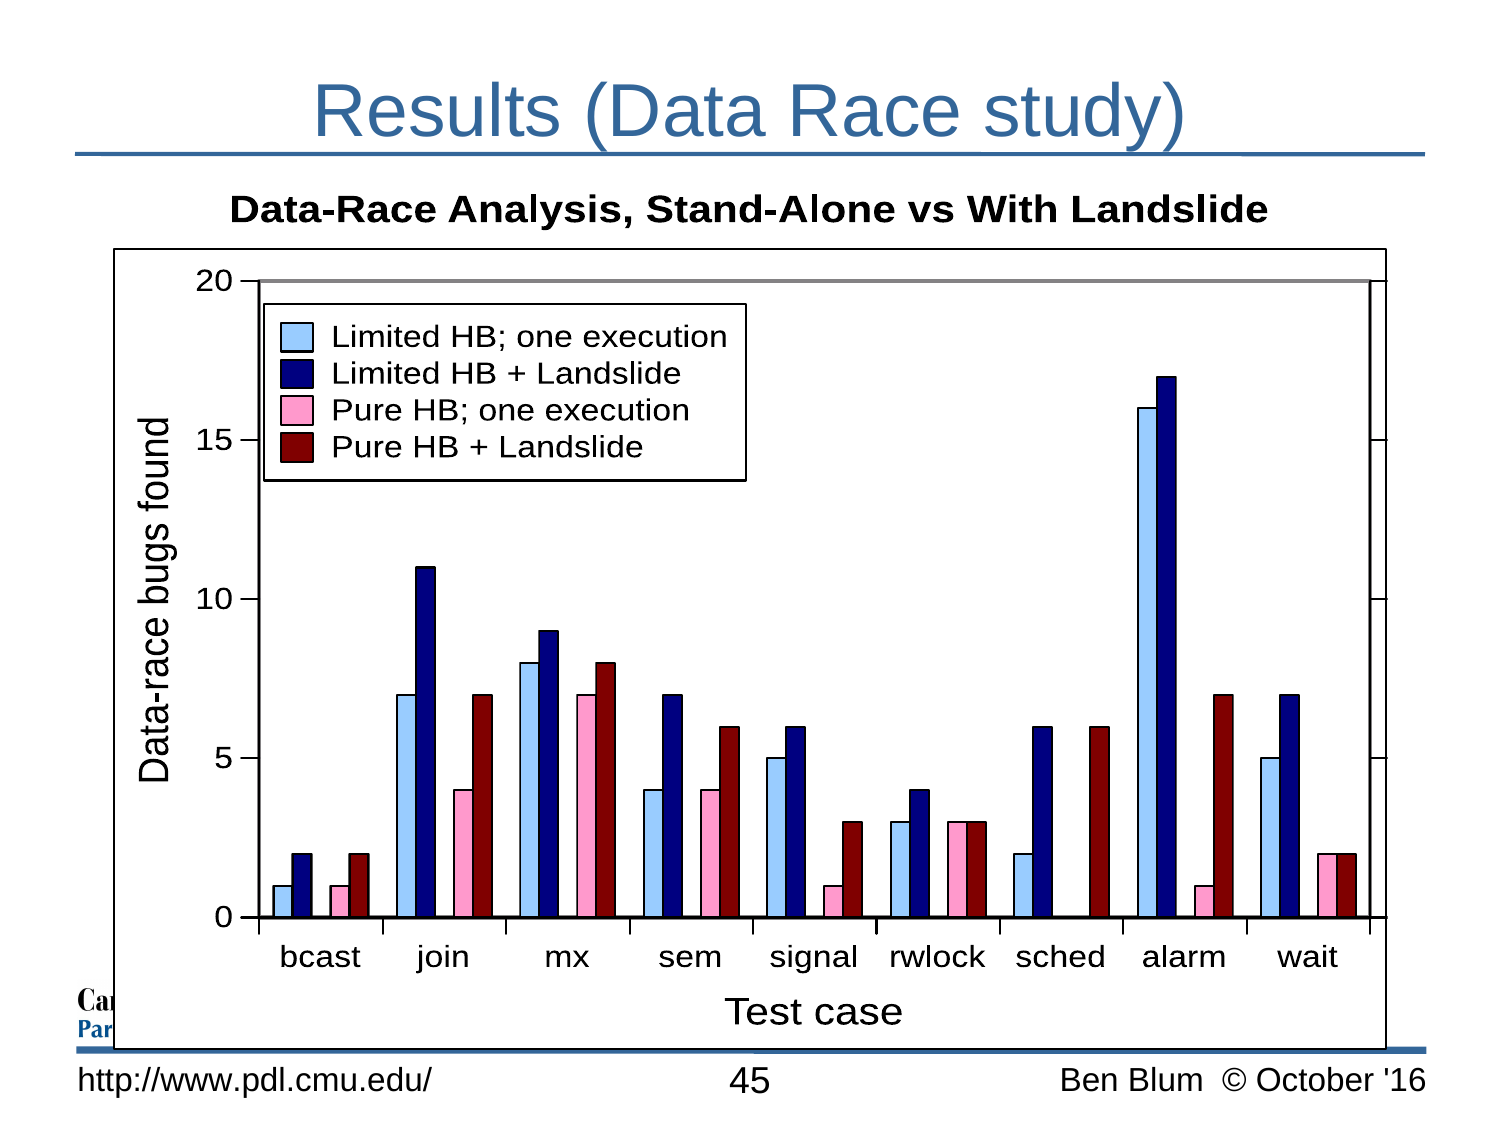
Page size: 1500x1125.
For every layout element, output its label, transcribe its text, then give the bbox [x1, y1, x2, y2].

picture [77, 187, 1388, 1051]
title Results (Data Race study) [112, 49, 1388, 163]
